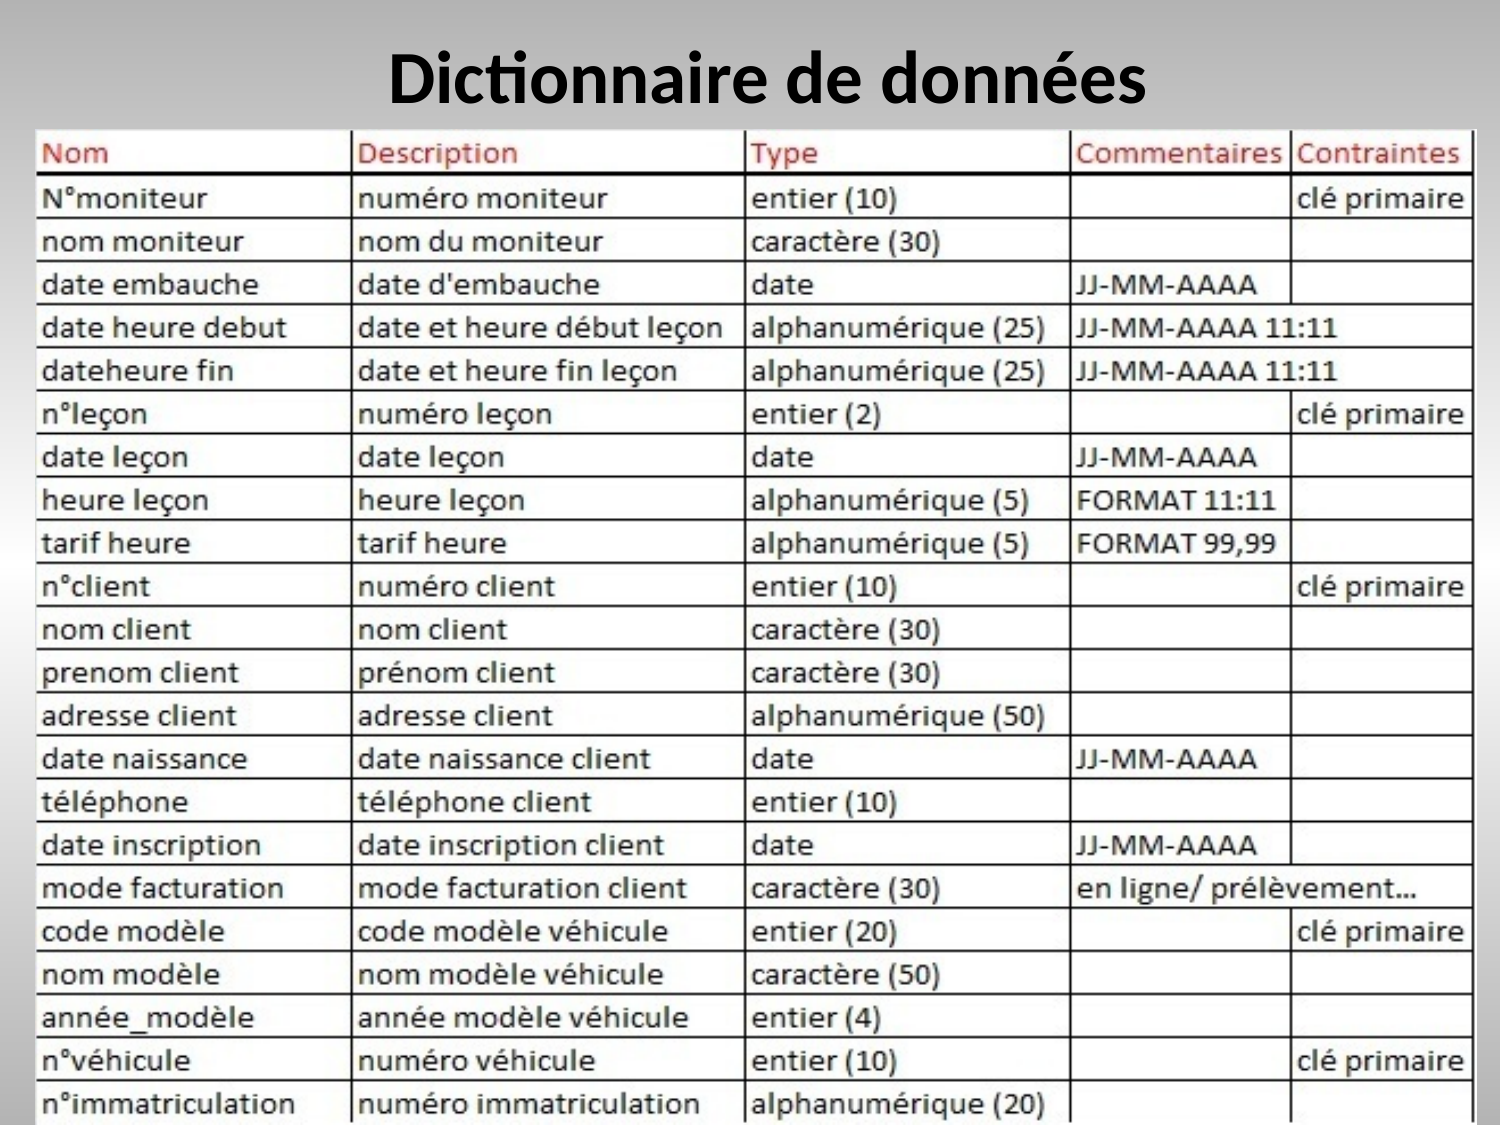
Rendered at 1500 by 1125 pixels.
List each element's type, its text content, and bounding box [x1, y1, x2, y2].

title Dictionnaire de données [130, 0, 1406, 129]
picture [35, 129, 1477, 1125]
